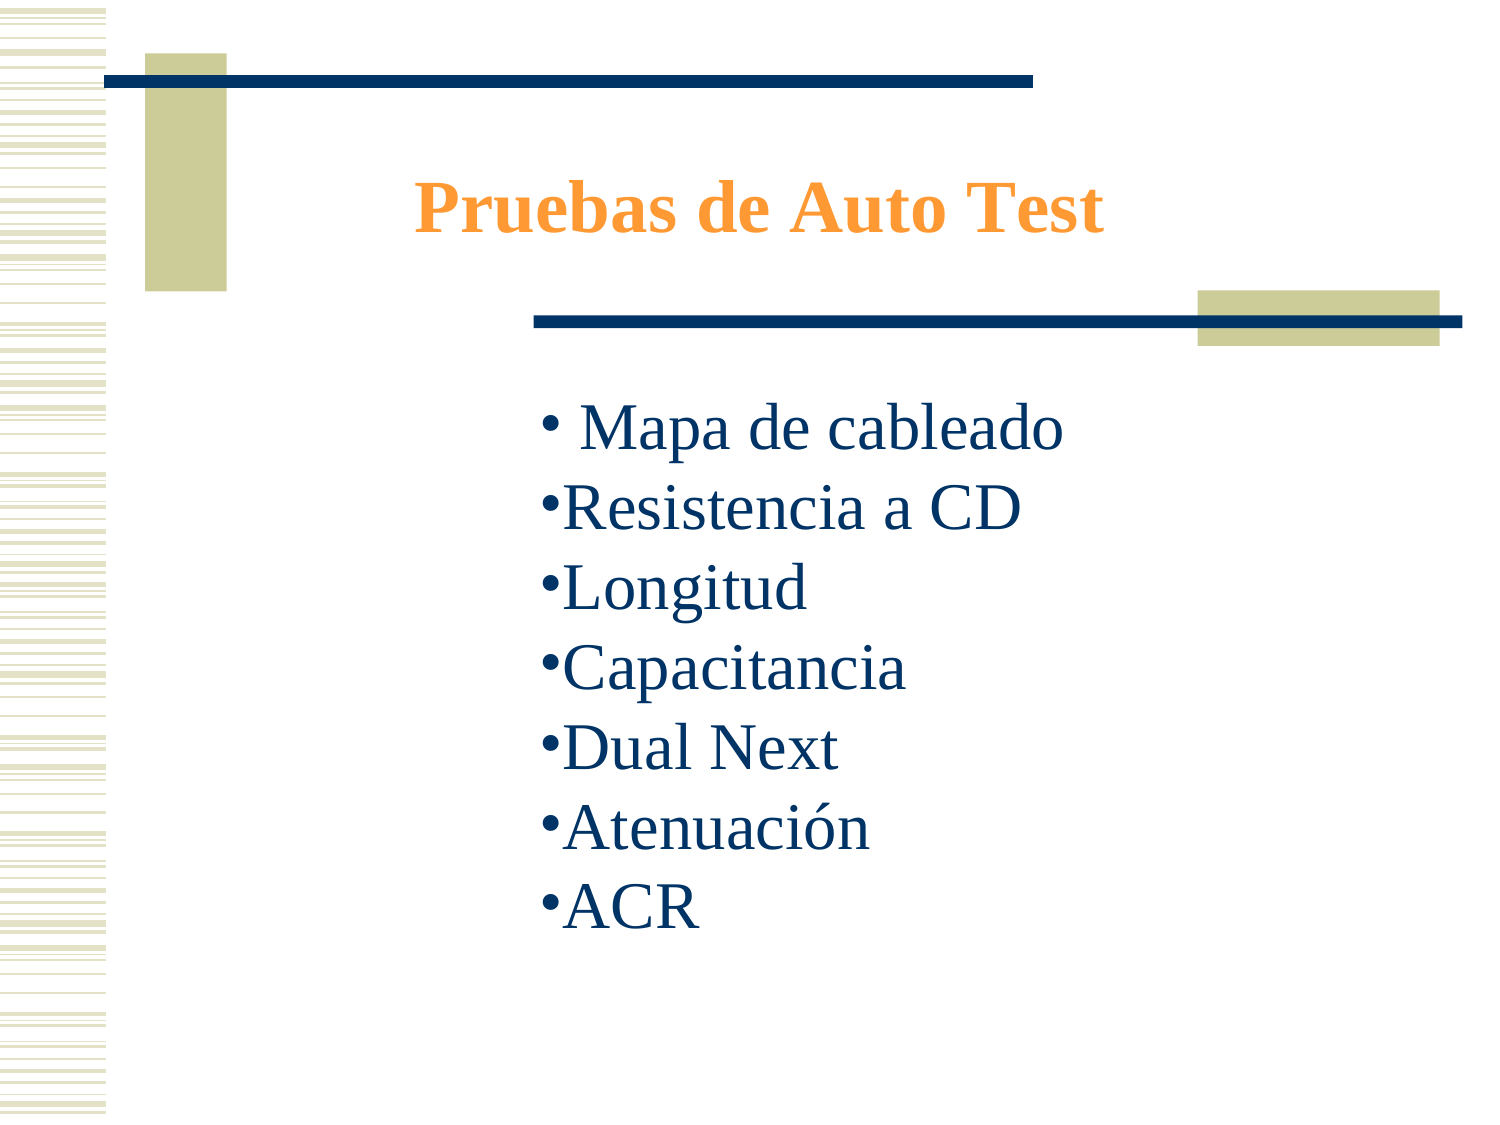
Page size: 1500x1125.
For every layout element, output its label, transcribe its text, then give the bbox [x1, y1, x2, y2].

text_box Pruebas de Auto Test [400, 149, 1120, 256]
text_box Mapa de cableado Resistencia a CD Longitud Capacitancia Dual Next Atenuación ACR [524, 374, 1082, 1031]
